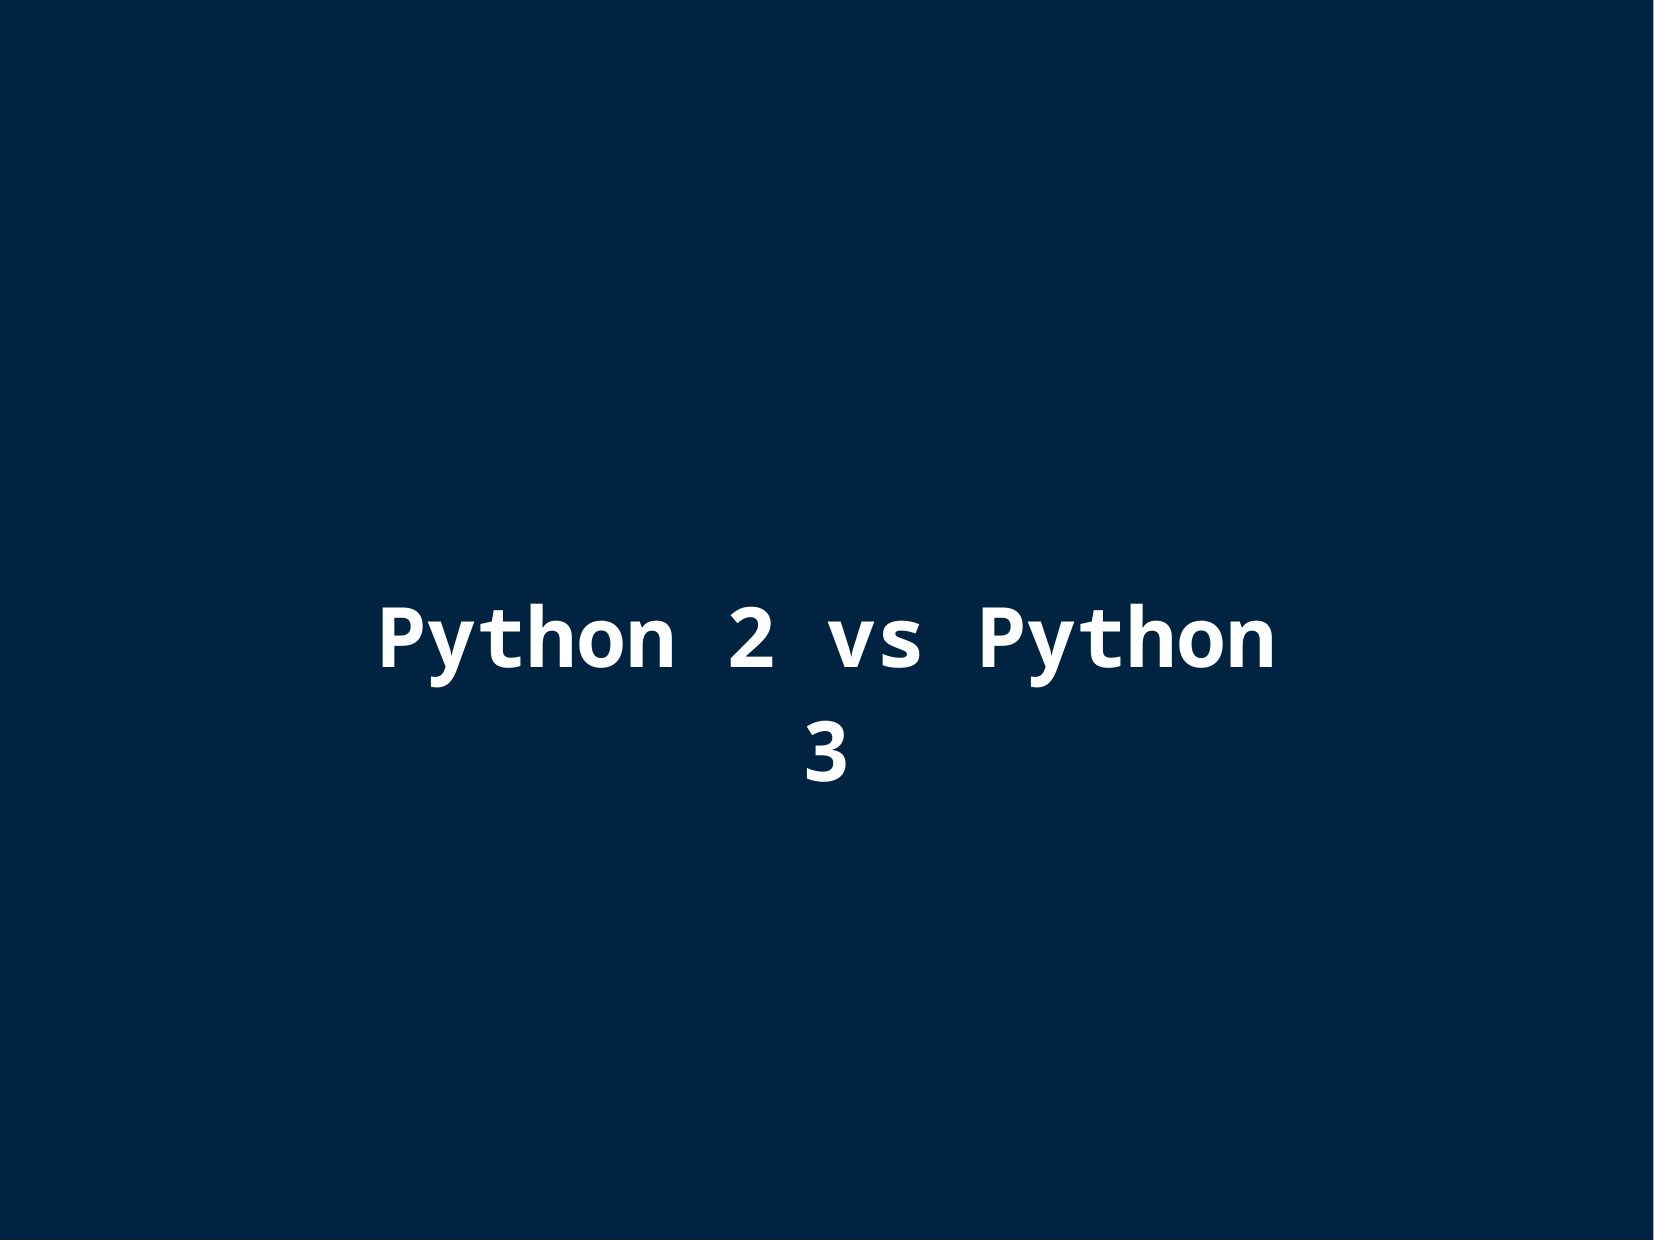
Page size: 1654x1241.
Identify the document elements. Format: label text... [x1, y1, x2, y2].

text_box Python 2 vs Python 3 [313, 571, 1341, 670]
